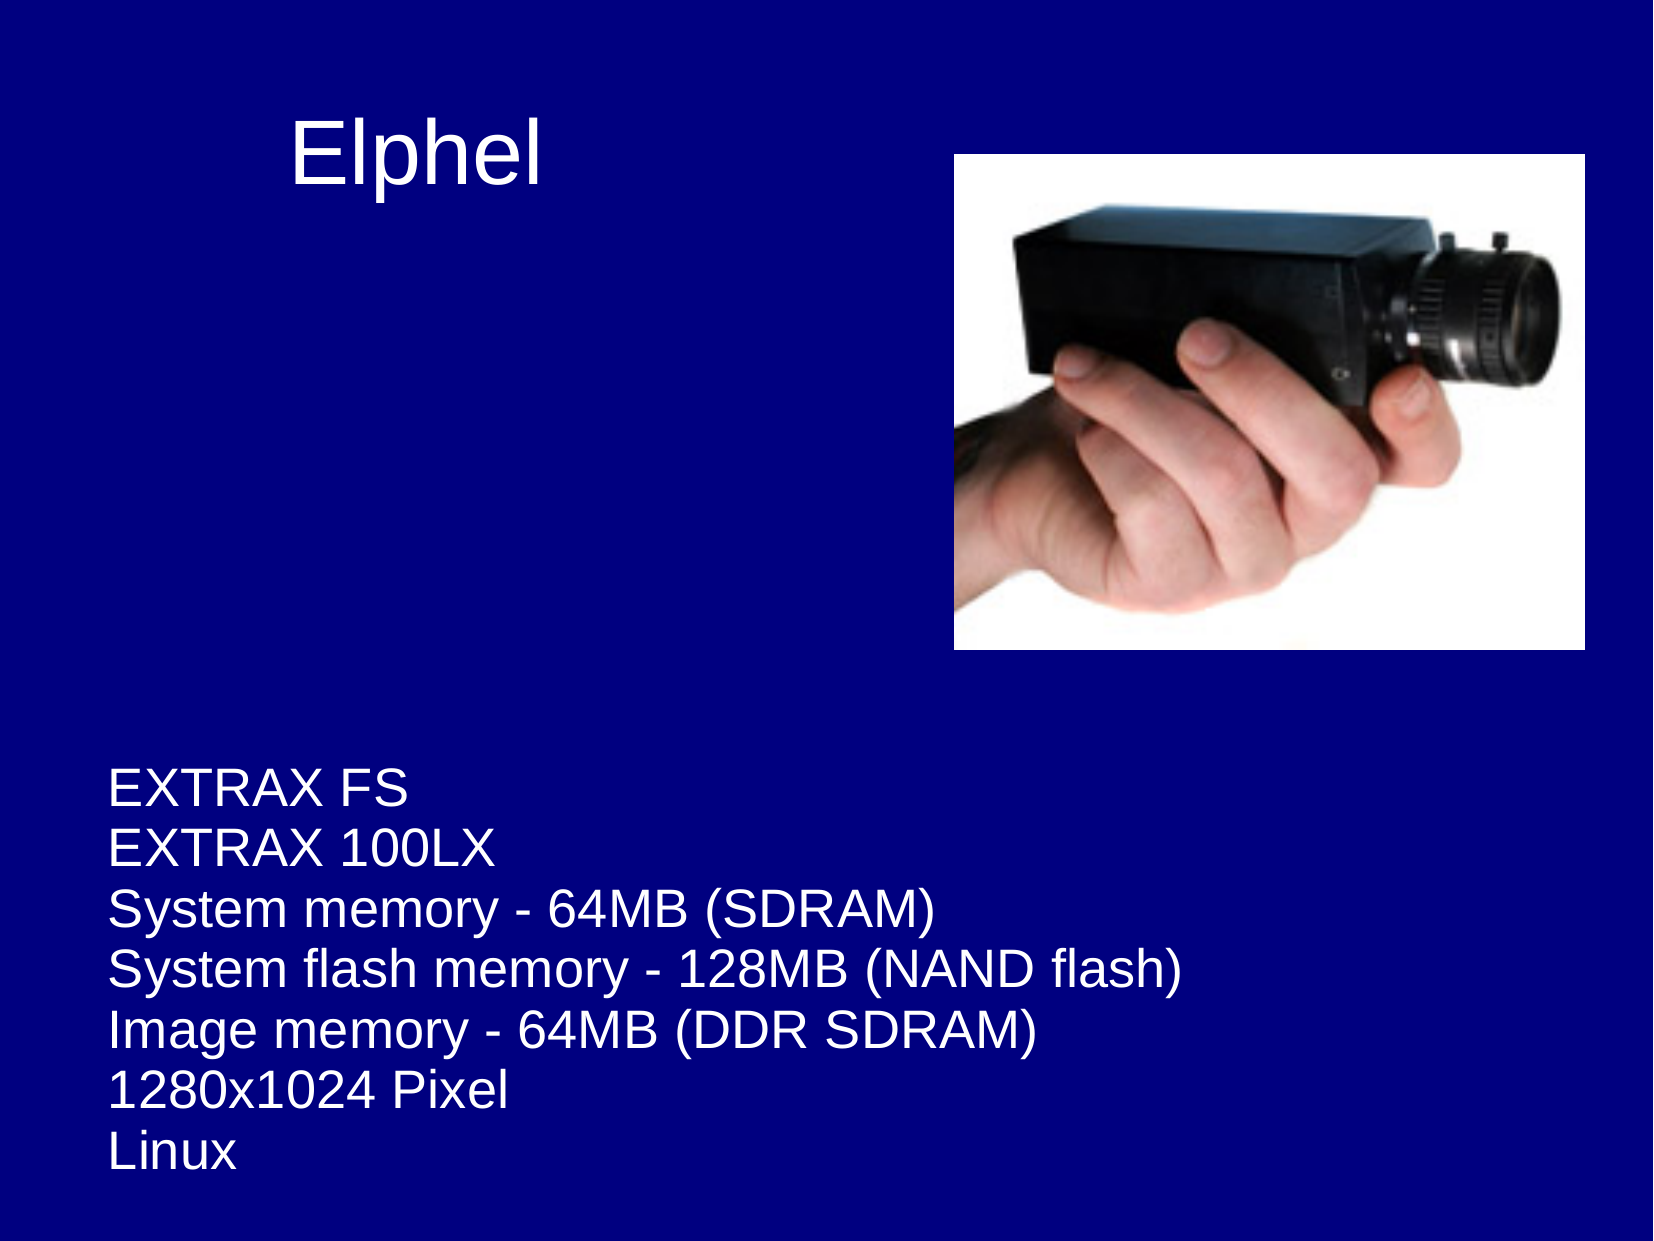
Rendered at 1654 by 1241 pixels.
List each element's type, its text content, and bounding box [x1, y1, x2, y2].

text_box EXTRAX FS EXTRAX 100LX System memory - 64MB (SDRAM) System flash memory - 128MB (NAND flash) Image memory - 64MB (DDR SDRAM) 1280x1024 Pixel Linux [93, 750, 1201, 1189]
picture [954, 154, 1585, 650]
title Elphel [82, 49, 751, 257]
